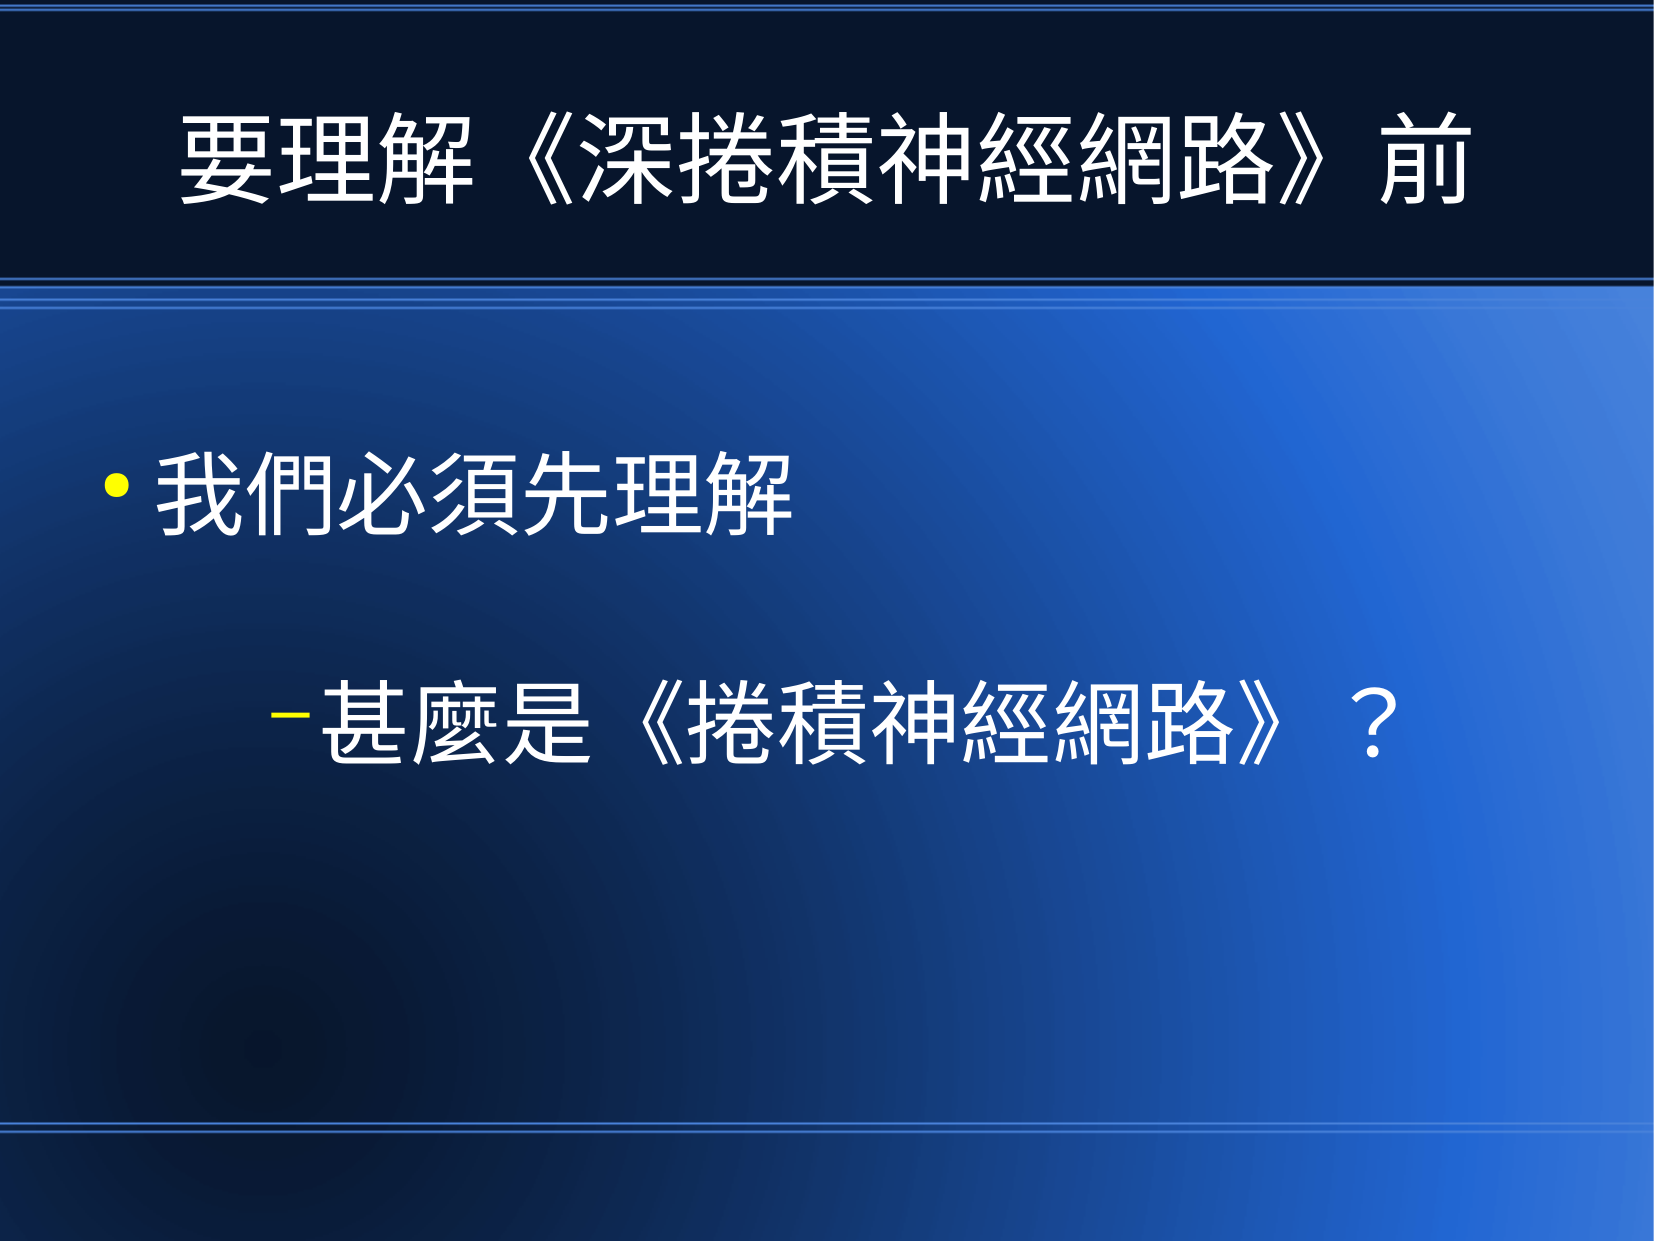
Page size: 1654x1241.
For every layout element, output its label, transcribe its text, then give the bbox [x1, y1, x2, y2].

picture [0, 0, 1654, 1241]
list 我們必須先理解 甚麼是《捲積神經網路》？ [82, 355, 1571, 1241]
title 要理解《深捲積神經網路》前 [82, 49, 1571, 257]
